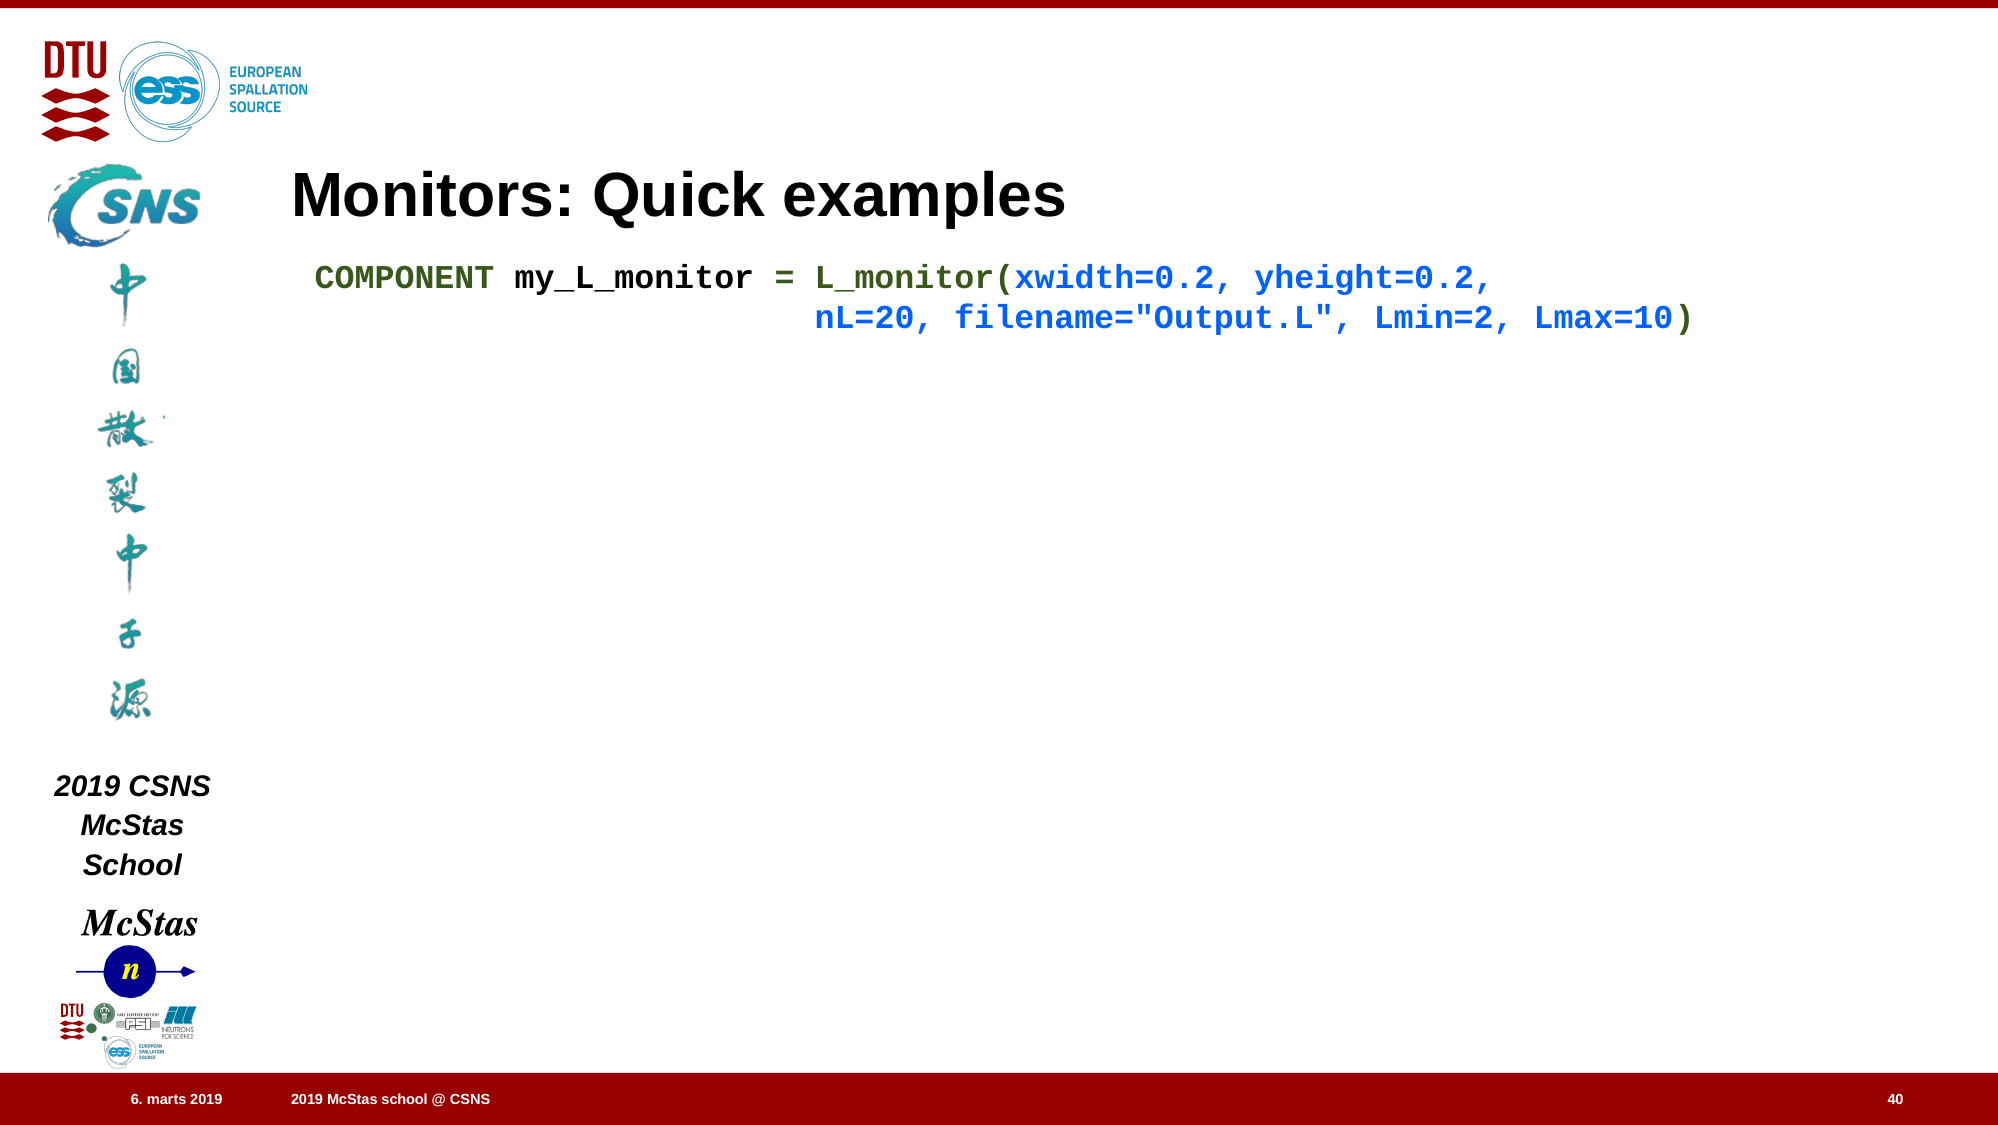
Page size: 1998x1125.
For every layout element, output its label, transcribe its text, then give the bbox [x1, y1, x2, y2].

picture [119, 41, 307, 142]
picture [59, 908, 213, 999]
slide_number 1 [1887, 1088, 1909, 1110]
picture [48, 162, 209, 744]
picture [116, 1013, 160, 1030]
text_box COMPONENT my_L_monitor = L_monitor(xwidth=0.2, yheight=0.2, nL=20, filename="Output.L", Lmin=2, Lmax=10) [307, 247, 1761, 343]
title Monitors: Quick examples [291, 69, 1819, 230]
picture [86, 1003, 197, 1069]
